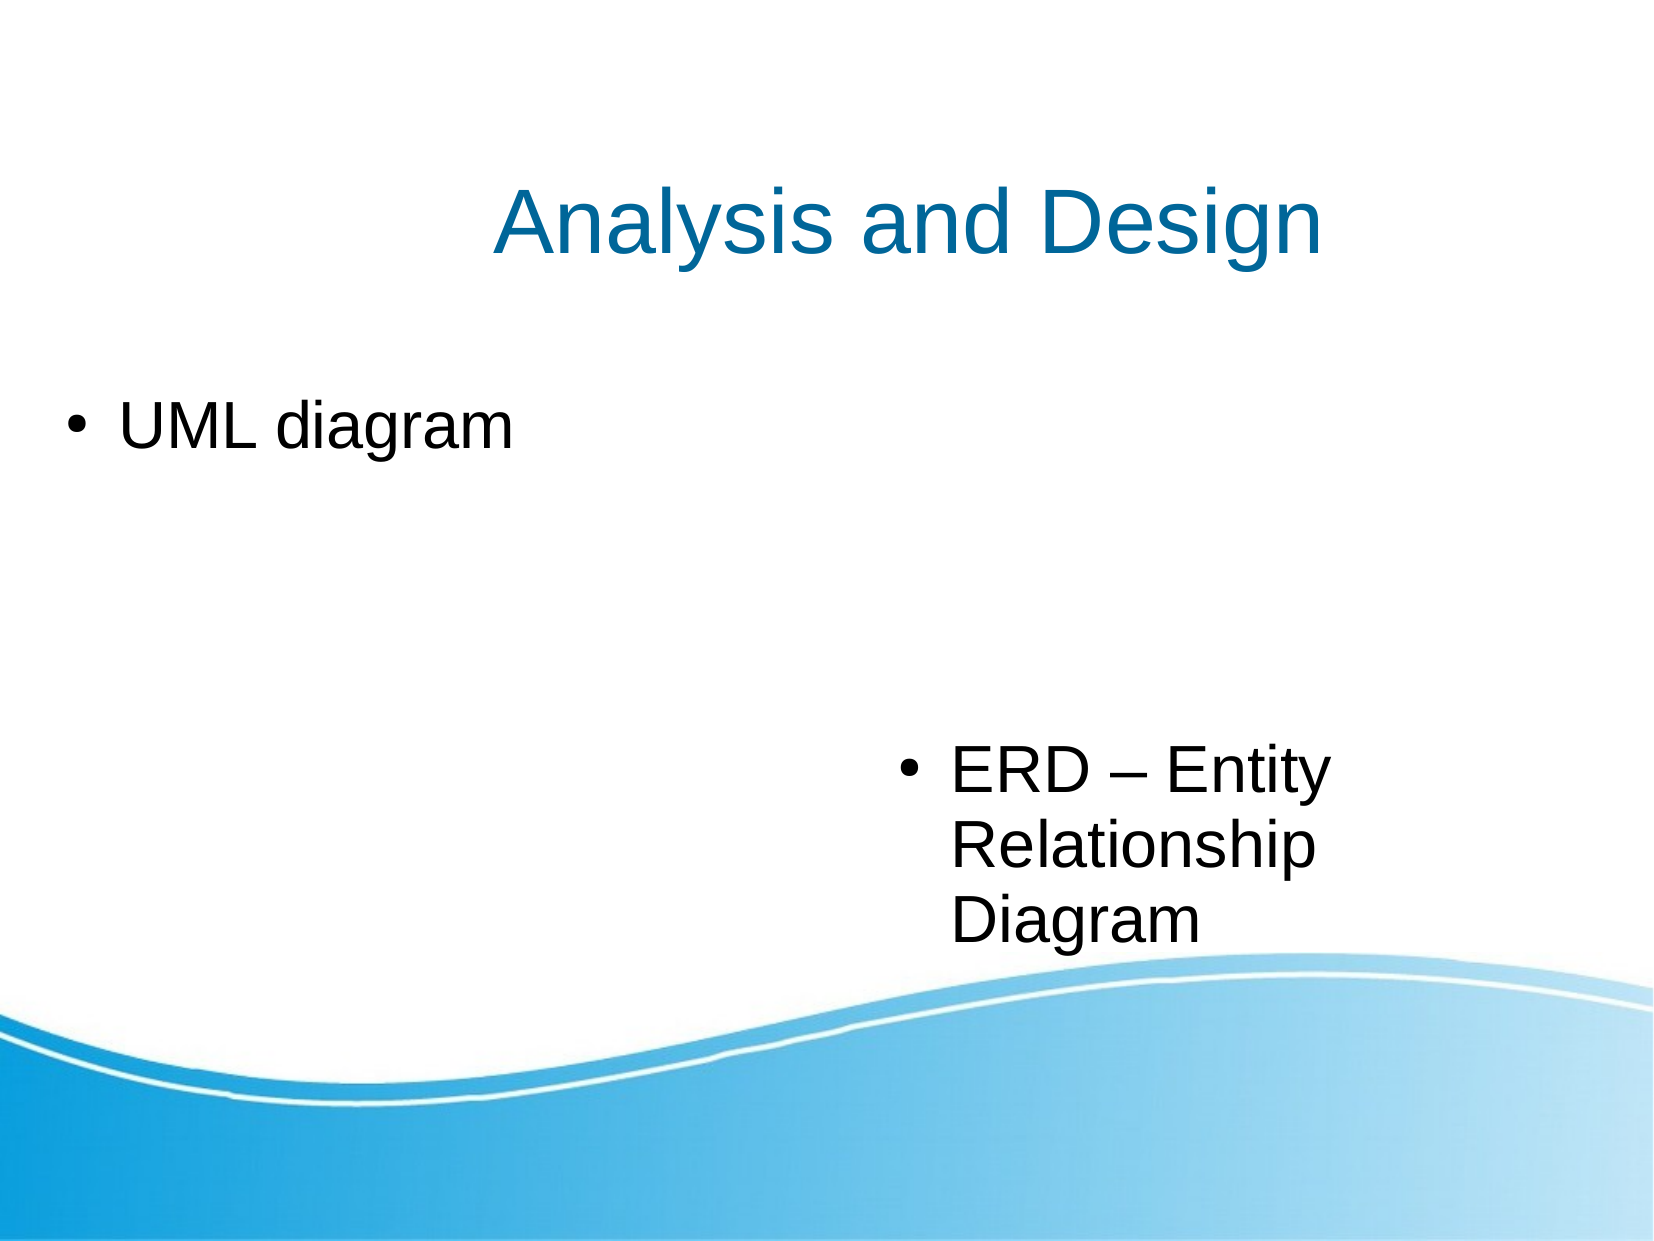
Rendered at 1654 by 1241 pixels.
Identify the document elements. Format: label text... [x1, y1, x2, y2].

title Analysis and Design [165, 118, 1654, 326]
picture [0, 952, 1654, 1241]
list ERD – Entity Relationship Diagram [879, 733, 1530, 1077]
list UML diagram [47, 388, 1536, 733]
